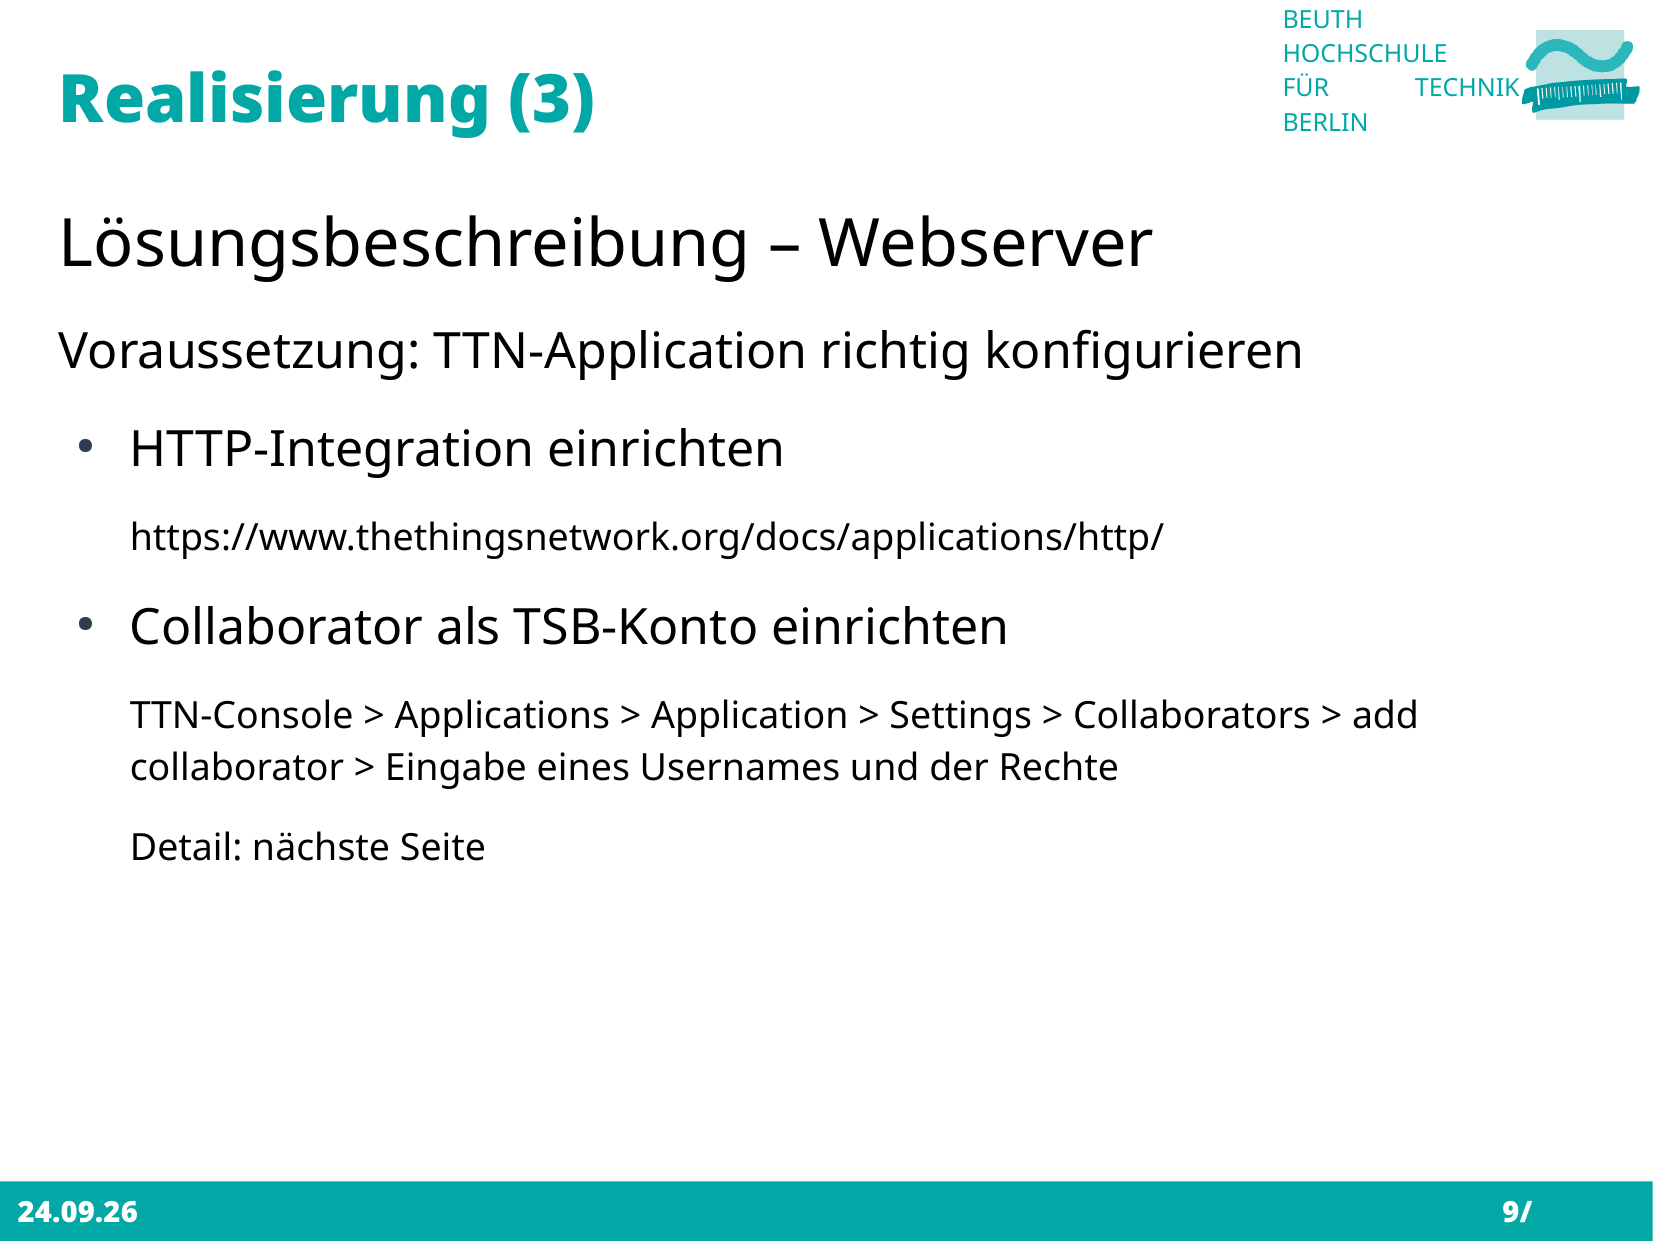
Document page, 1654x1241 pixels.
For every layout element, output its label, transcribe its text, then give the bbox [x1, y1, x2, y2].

picture [1522, 30, 1640, 120]
list Lösungsbeschreibung – Webserver Voraussetzung: TTN-Application richtig konfigurieren HTTP-Integration einrichten https://www.thethingsnetwork.org/docs/applications/http/ Collaborator als TSB-Konto einrichten TTN-Console > Applications > Application > Settings > Collaborators > add collaborator > Eingabe eines Usernames und der Rechte Detail: nächste Seite [58, 195, 1594, 1126]
title Realisierung (3) [58, 35, 1240, 142]
